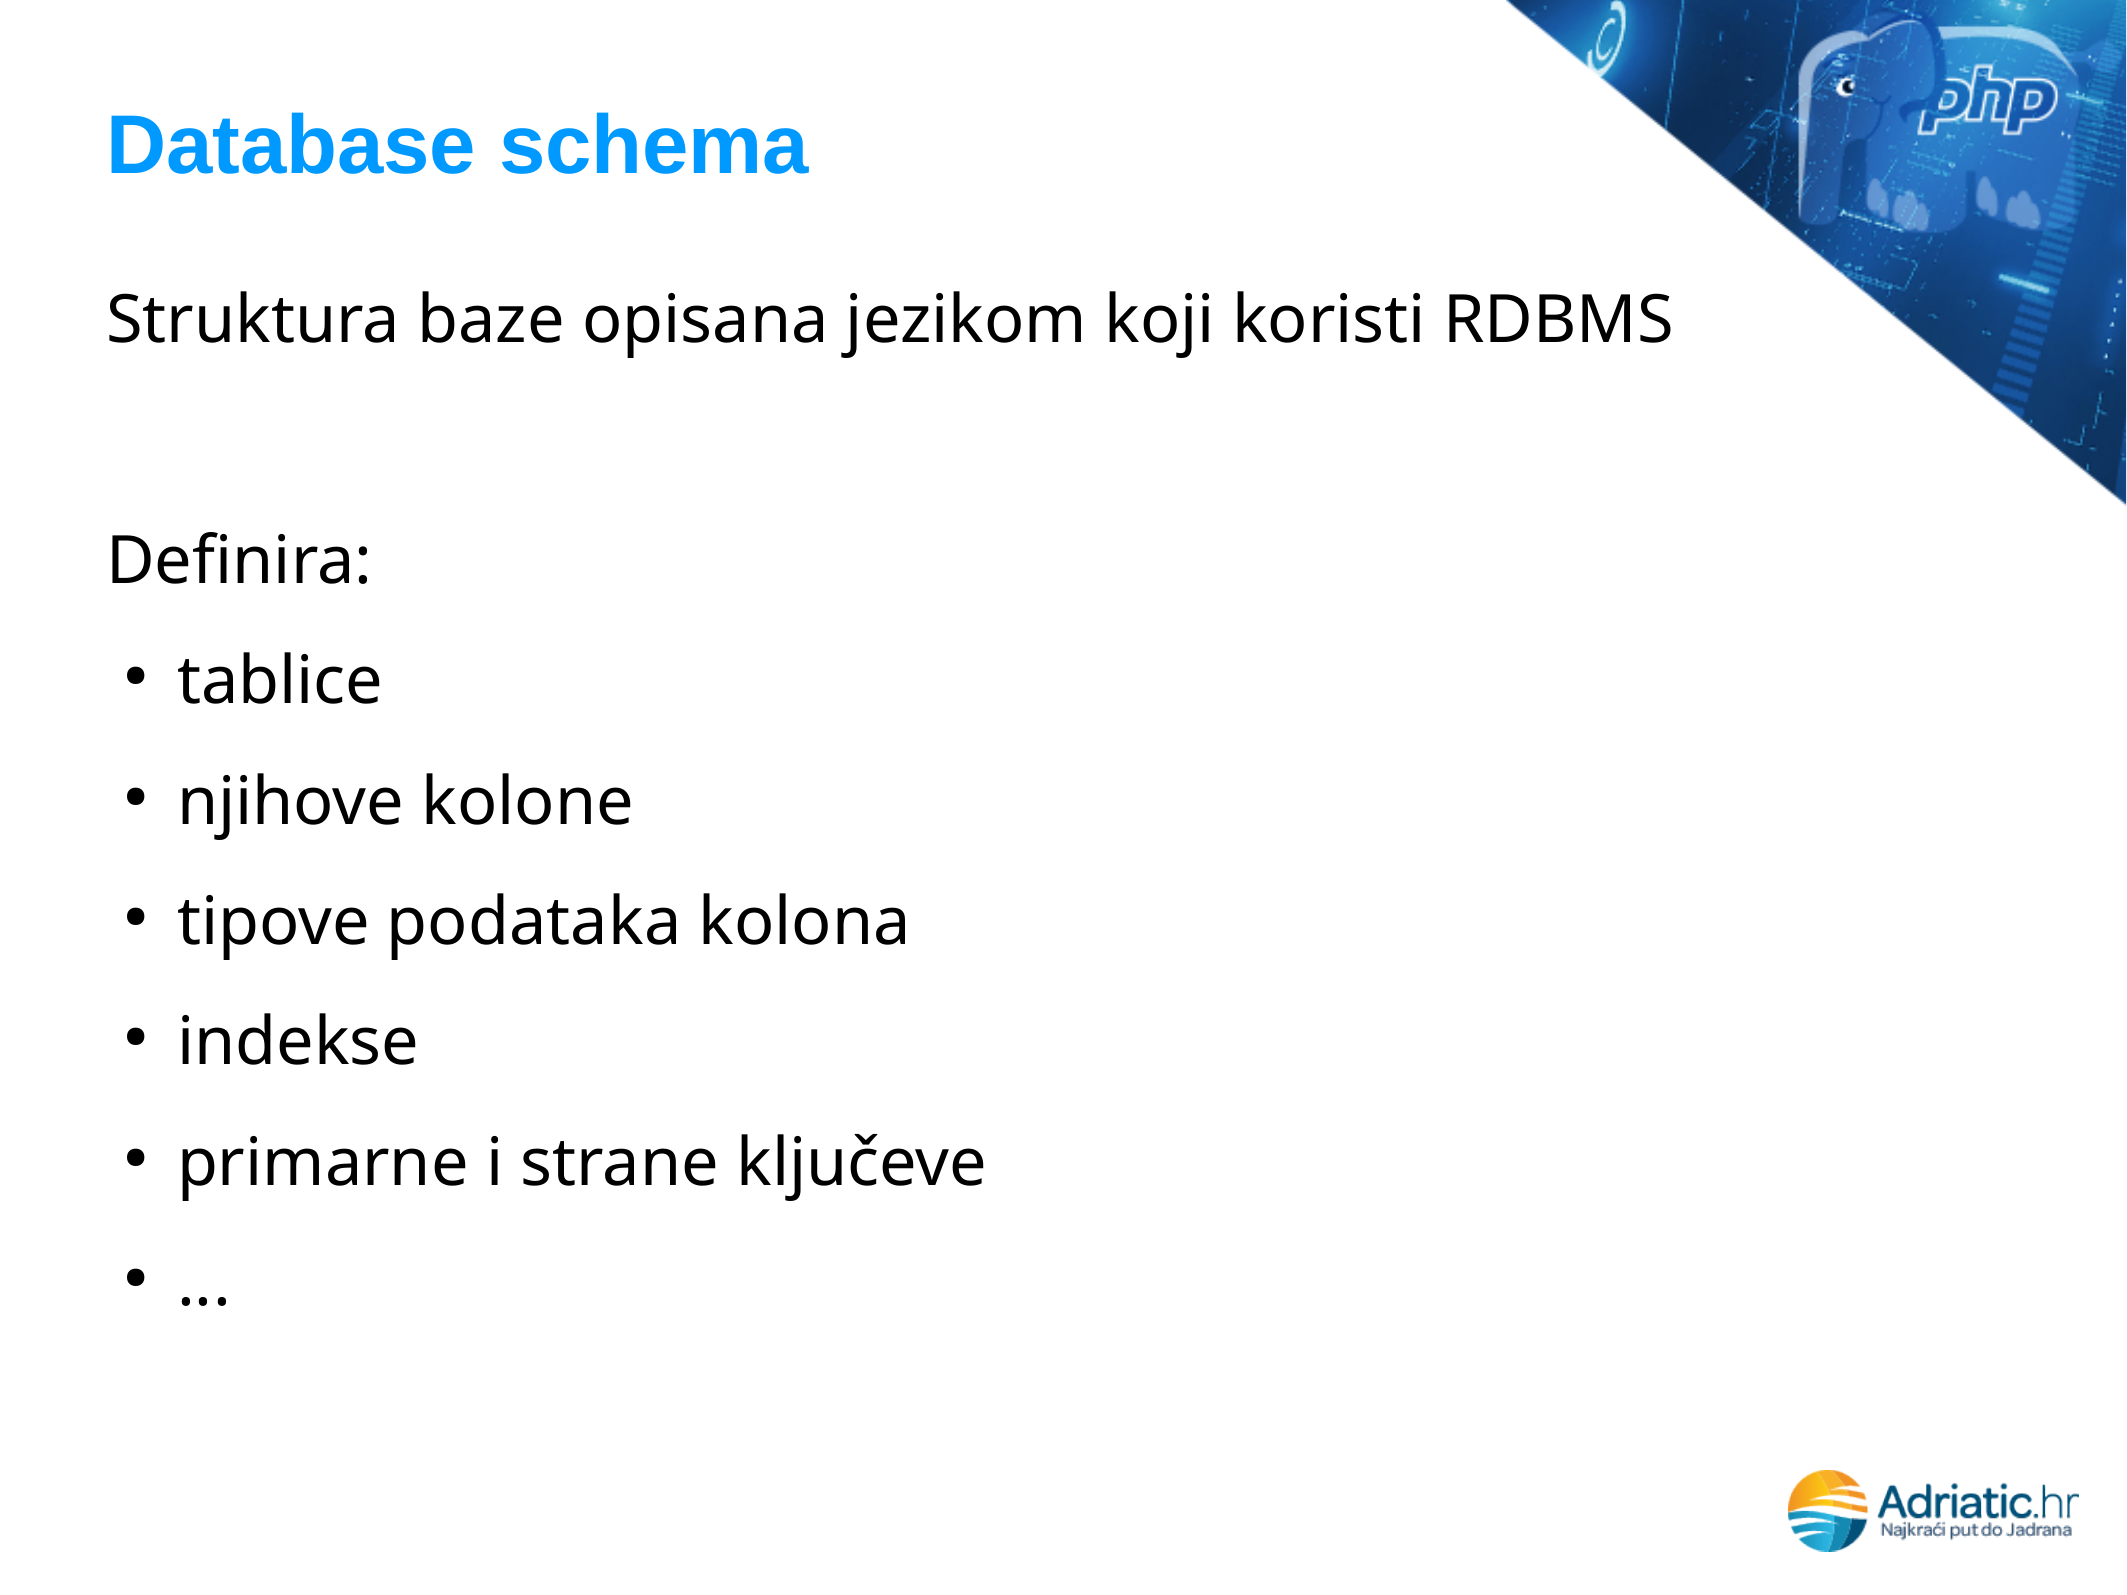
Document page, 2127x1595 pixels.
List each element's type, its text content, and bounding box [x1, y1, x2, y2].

picture [1788, 1470, 2079, 1552]
title Database schema [106, 70, 1630, 219]
picture [1505, 0, 2127, 625]
list Struktura baze opisana jezikom koji koristi RDBMS Definira: tablice njihove kolone tipove podataka kolona indekse primarne i strane ključeve ... [106, 271, 2020, 1453]
